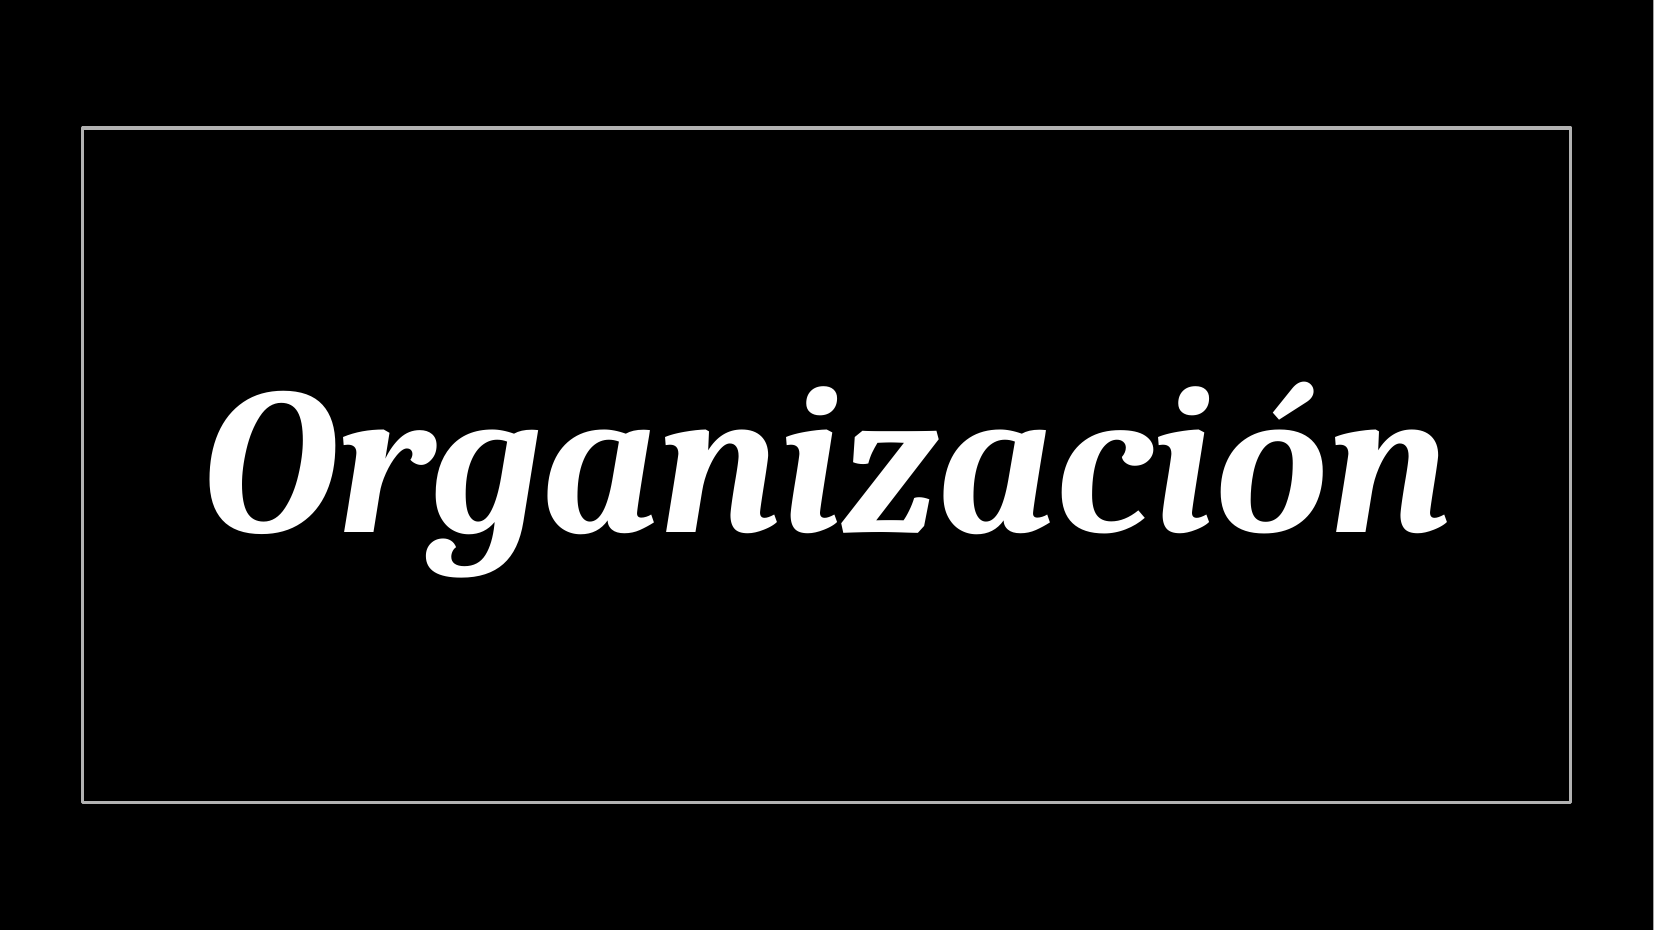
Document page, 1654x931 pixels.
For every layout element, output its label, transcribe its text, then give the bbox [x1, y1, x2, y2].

subtitle Organización [82, 128, 1571, 803]
